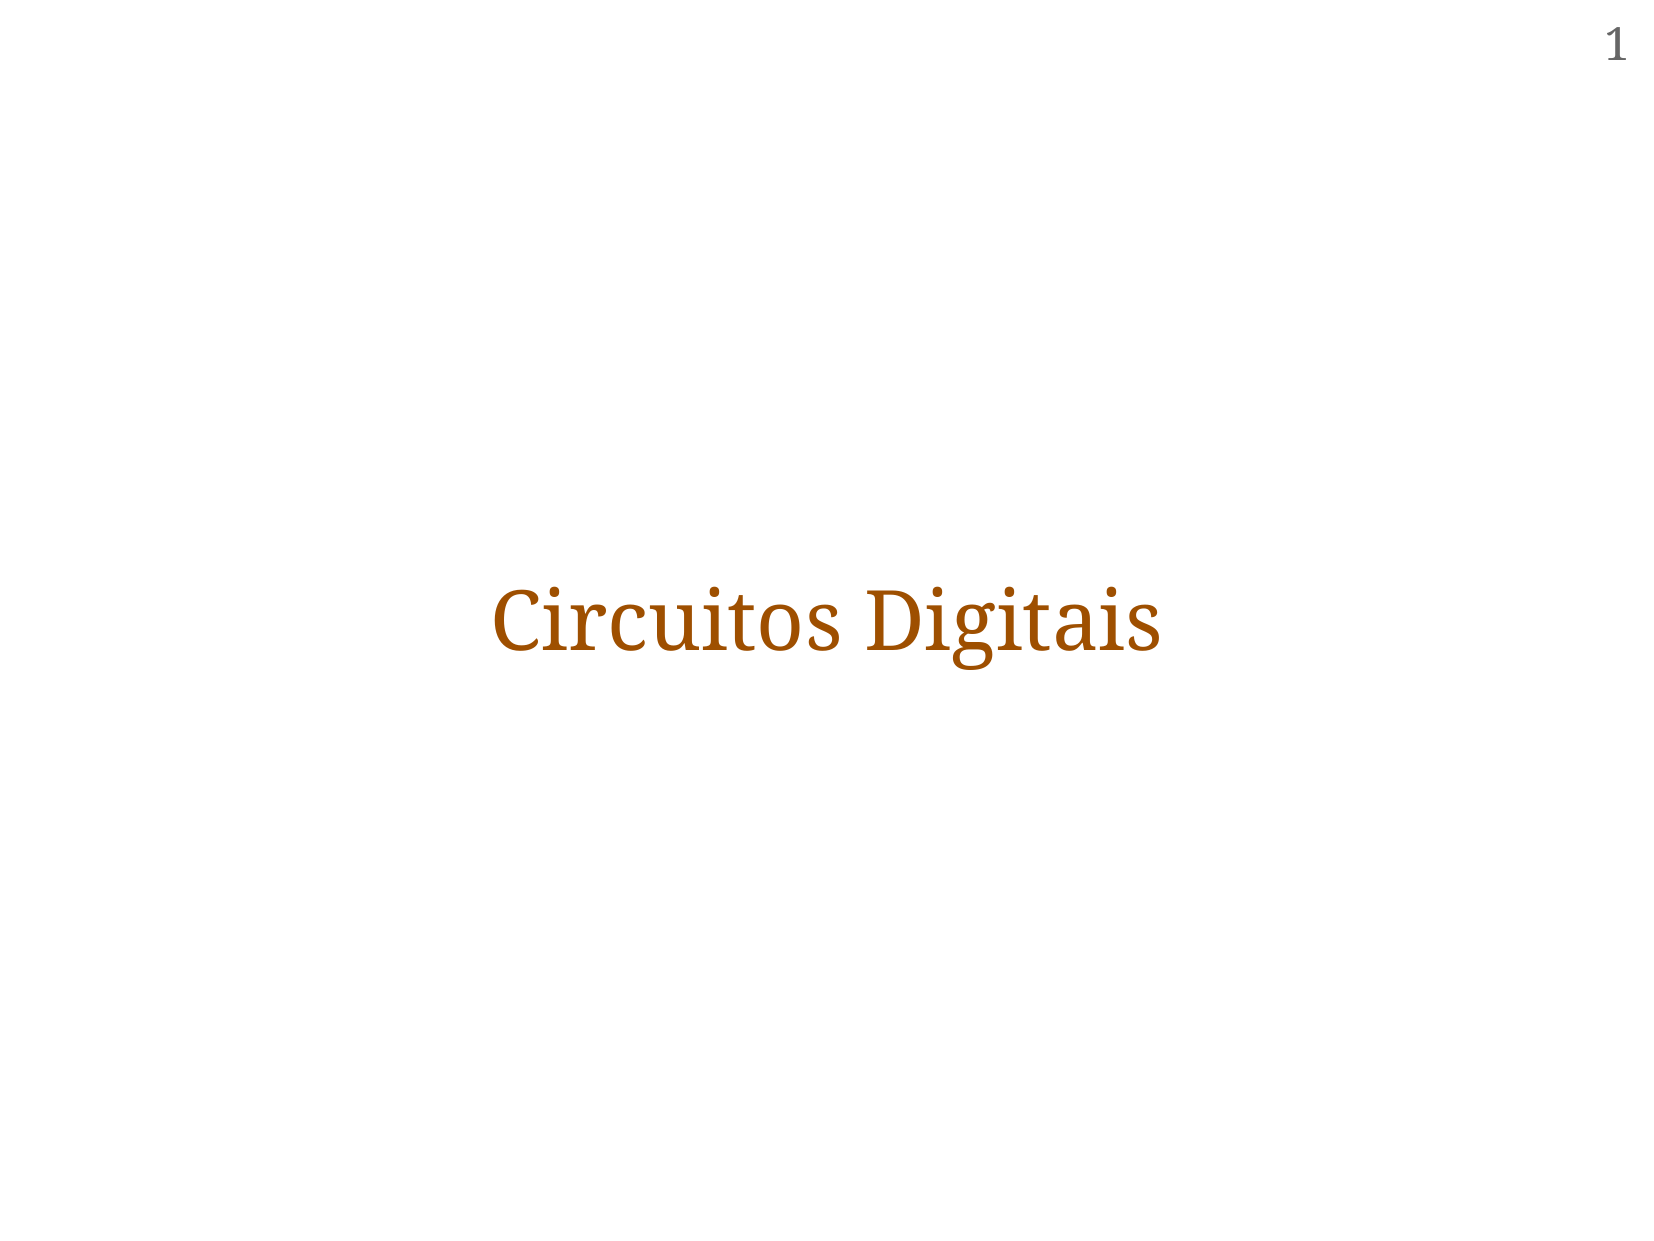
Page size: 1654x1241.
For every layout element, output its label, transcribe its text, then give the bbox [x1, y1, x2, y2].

title Circuitos Digitais [59, 29, 1595, 1211]
